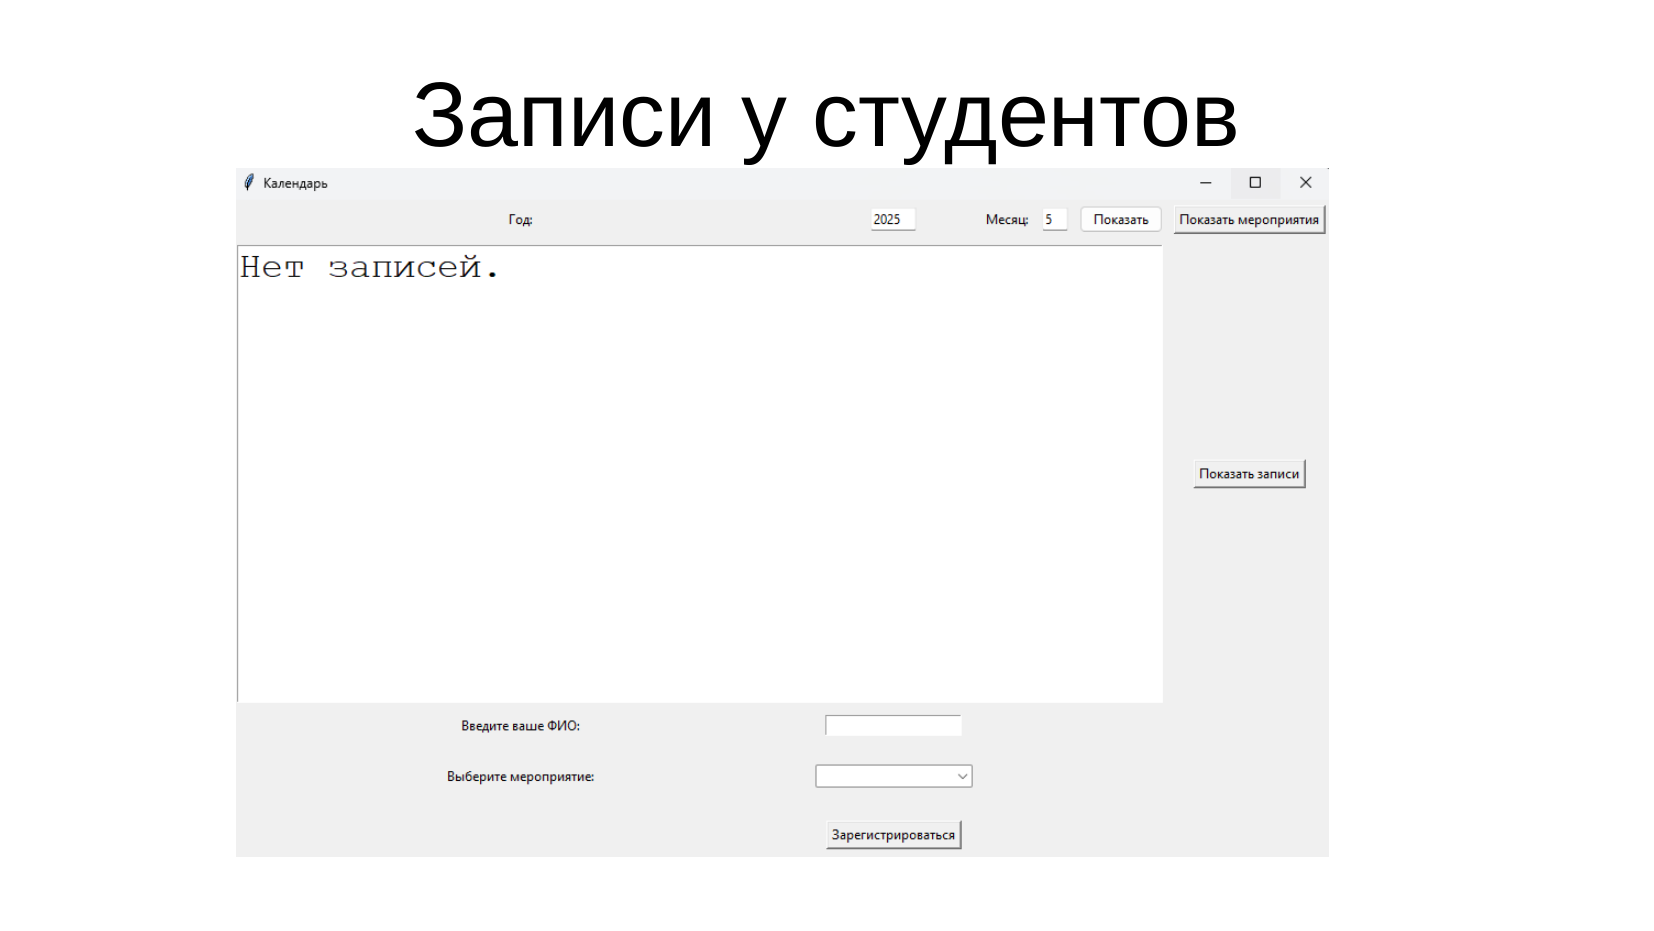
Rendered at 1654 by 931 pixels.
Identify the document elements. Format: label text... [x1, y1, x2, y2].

picture [236, 168, 1329, 857]
title Записи у студентов [82, 37, 1571, 193]
